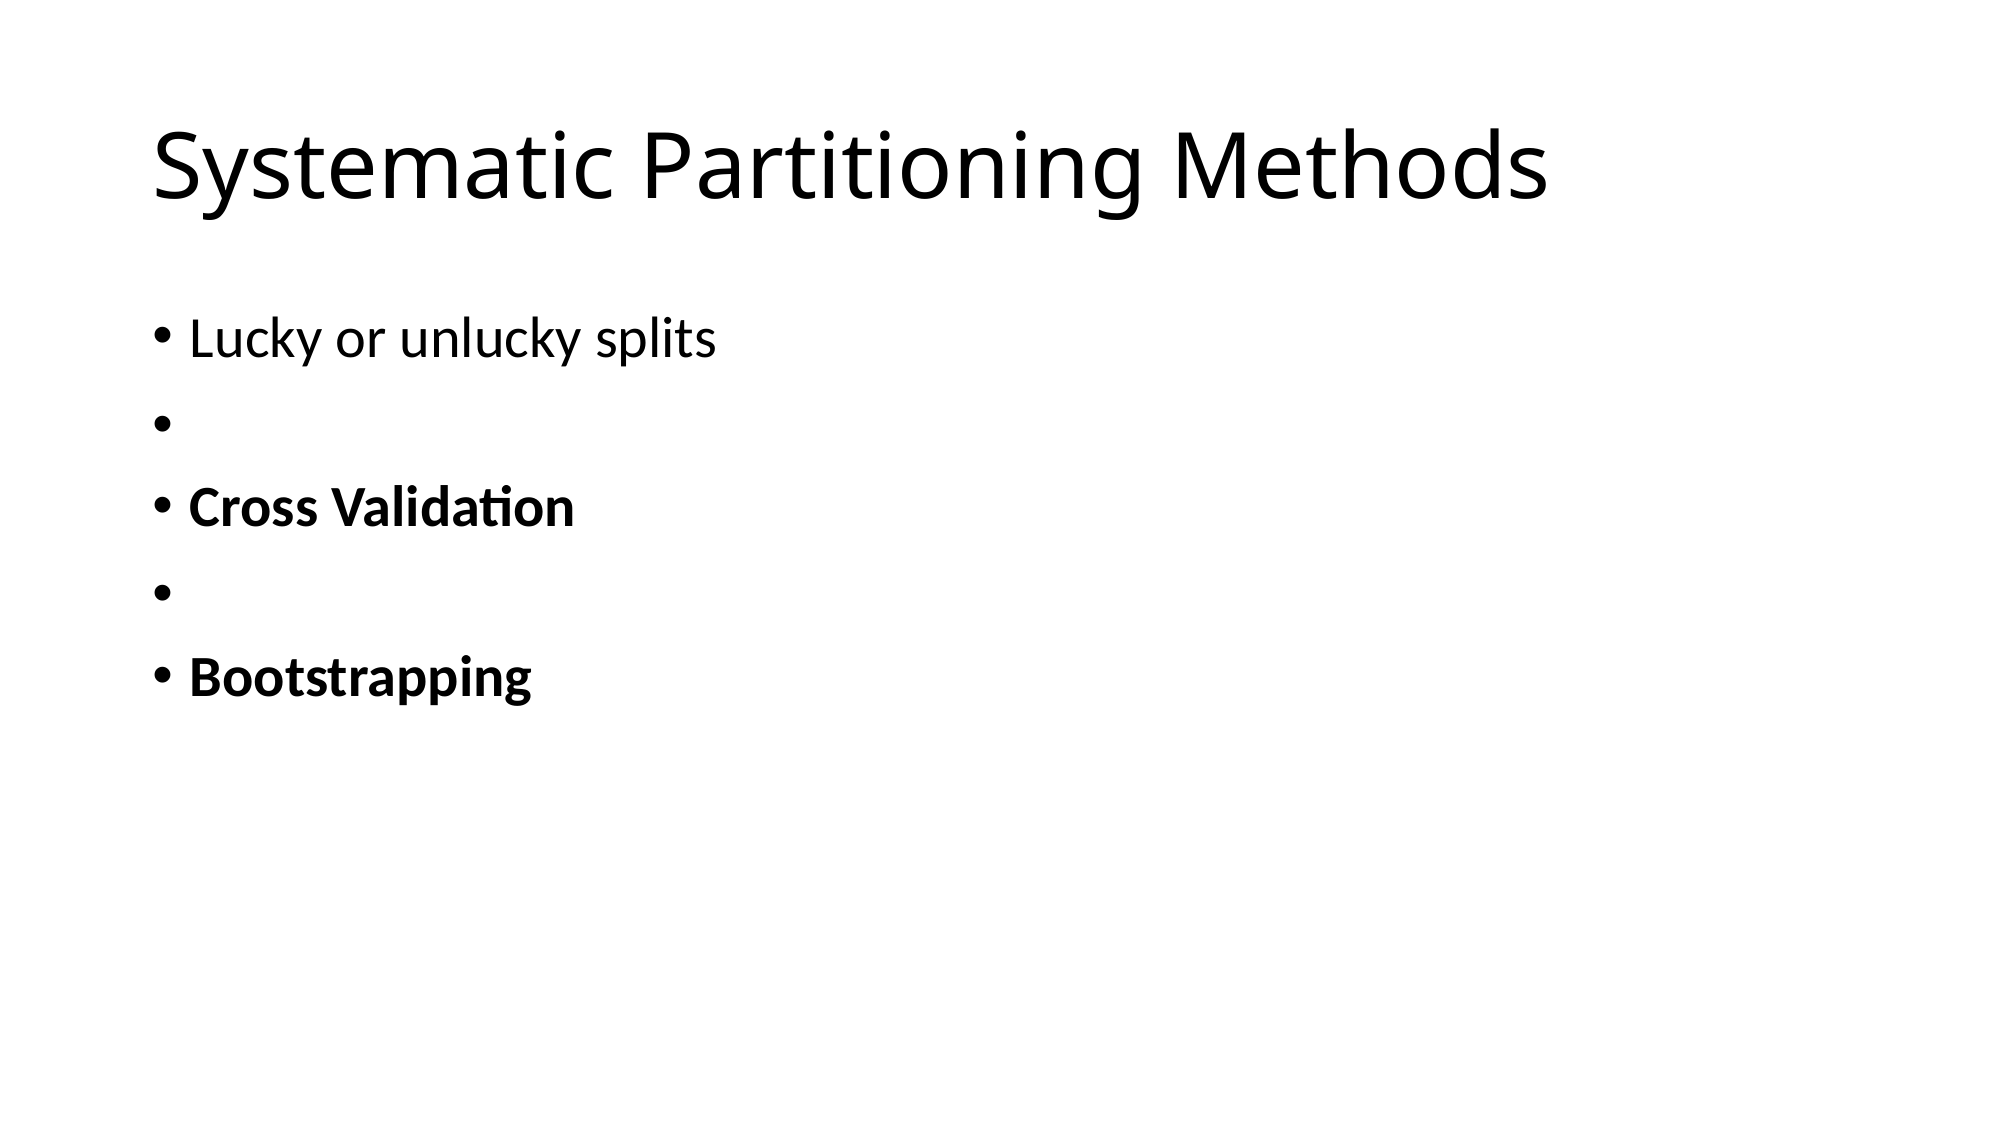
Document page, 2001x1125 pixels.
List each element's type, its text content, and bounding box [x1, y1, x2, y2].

list Lucky or unlucky splits Cross Validation Bootstrapping [137, 299, 1863, 1014]
title Systematic Partitioning Methods [137, 59, 1863, 278]
